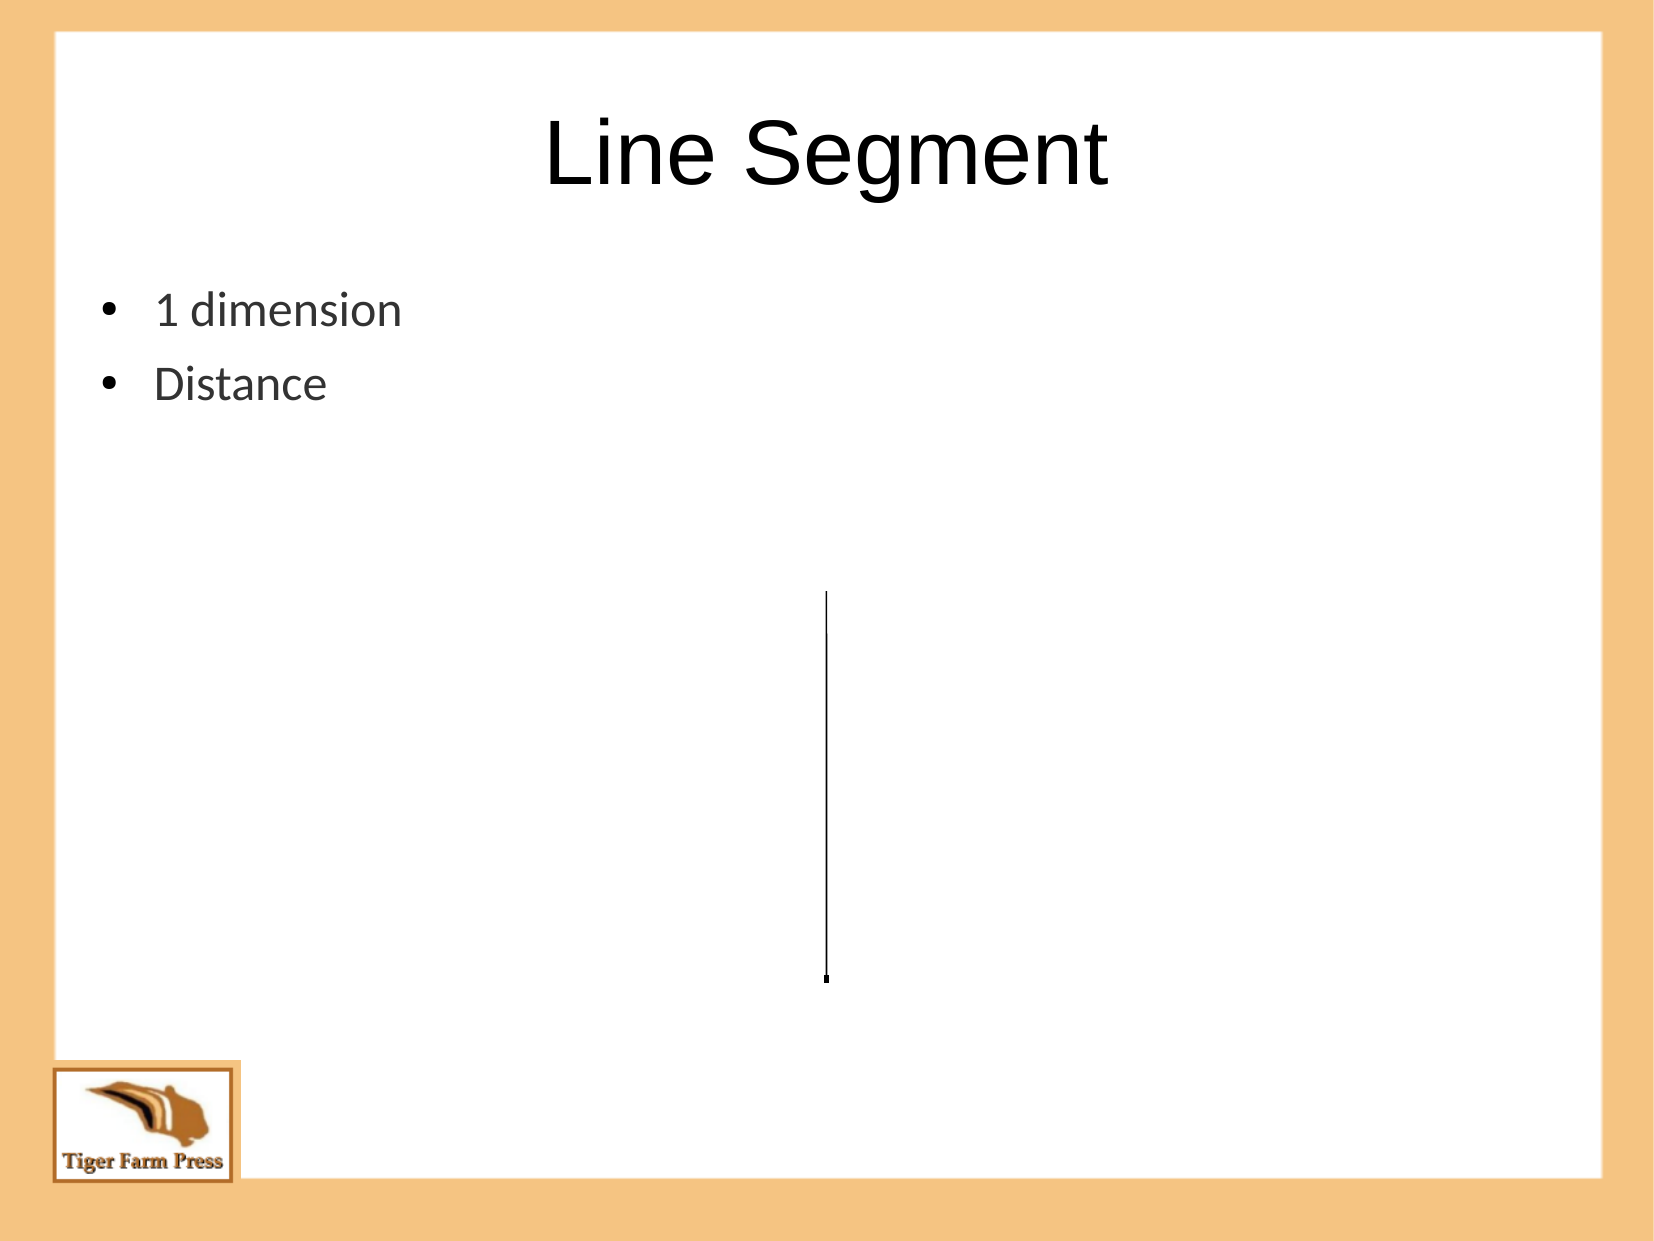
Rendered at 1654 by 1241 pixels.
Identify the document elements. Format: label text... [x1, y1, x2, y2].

picture [0, 0, 1654, 1241]
list 1 dimension Distance [82, 290, 1571, 1109]
title Line Segment [82, 49, 1571, 257]
